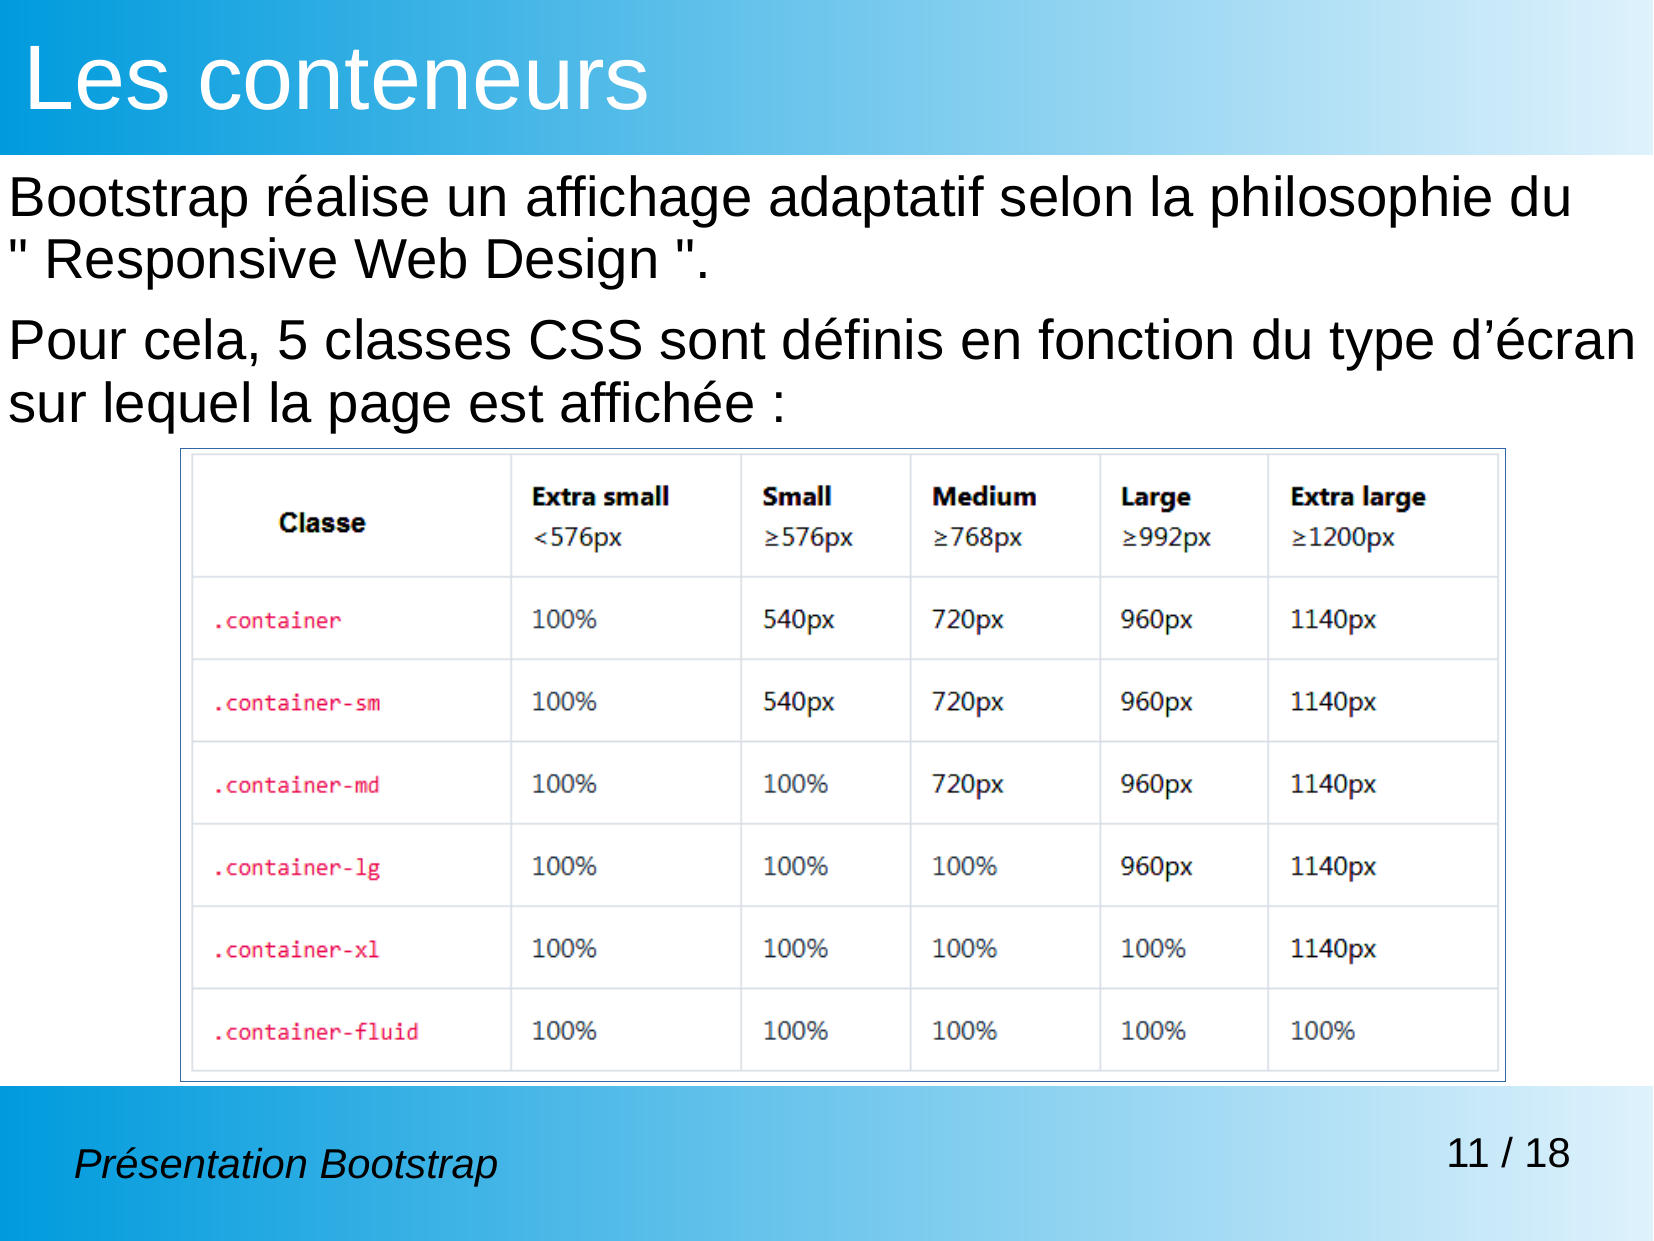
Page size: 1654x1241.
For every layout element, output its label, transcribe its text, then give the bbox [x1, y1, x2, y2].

text_box Bootstrap réalise un affichage adaptatif selon la philosophie du ʺ Responsive Web Design ʺ. Pour cela, 5 classes CSS sont définis en fonction du type d’écran sur lequel la page est affichée : [8, 164, 1639, 429]
title Les conteneurs [23, 25, 1512, 130]
picture [180, 448, 1506, 1082]
